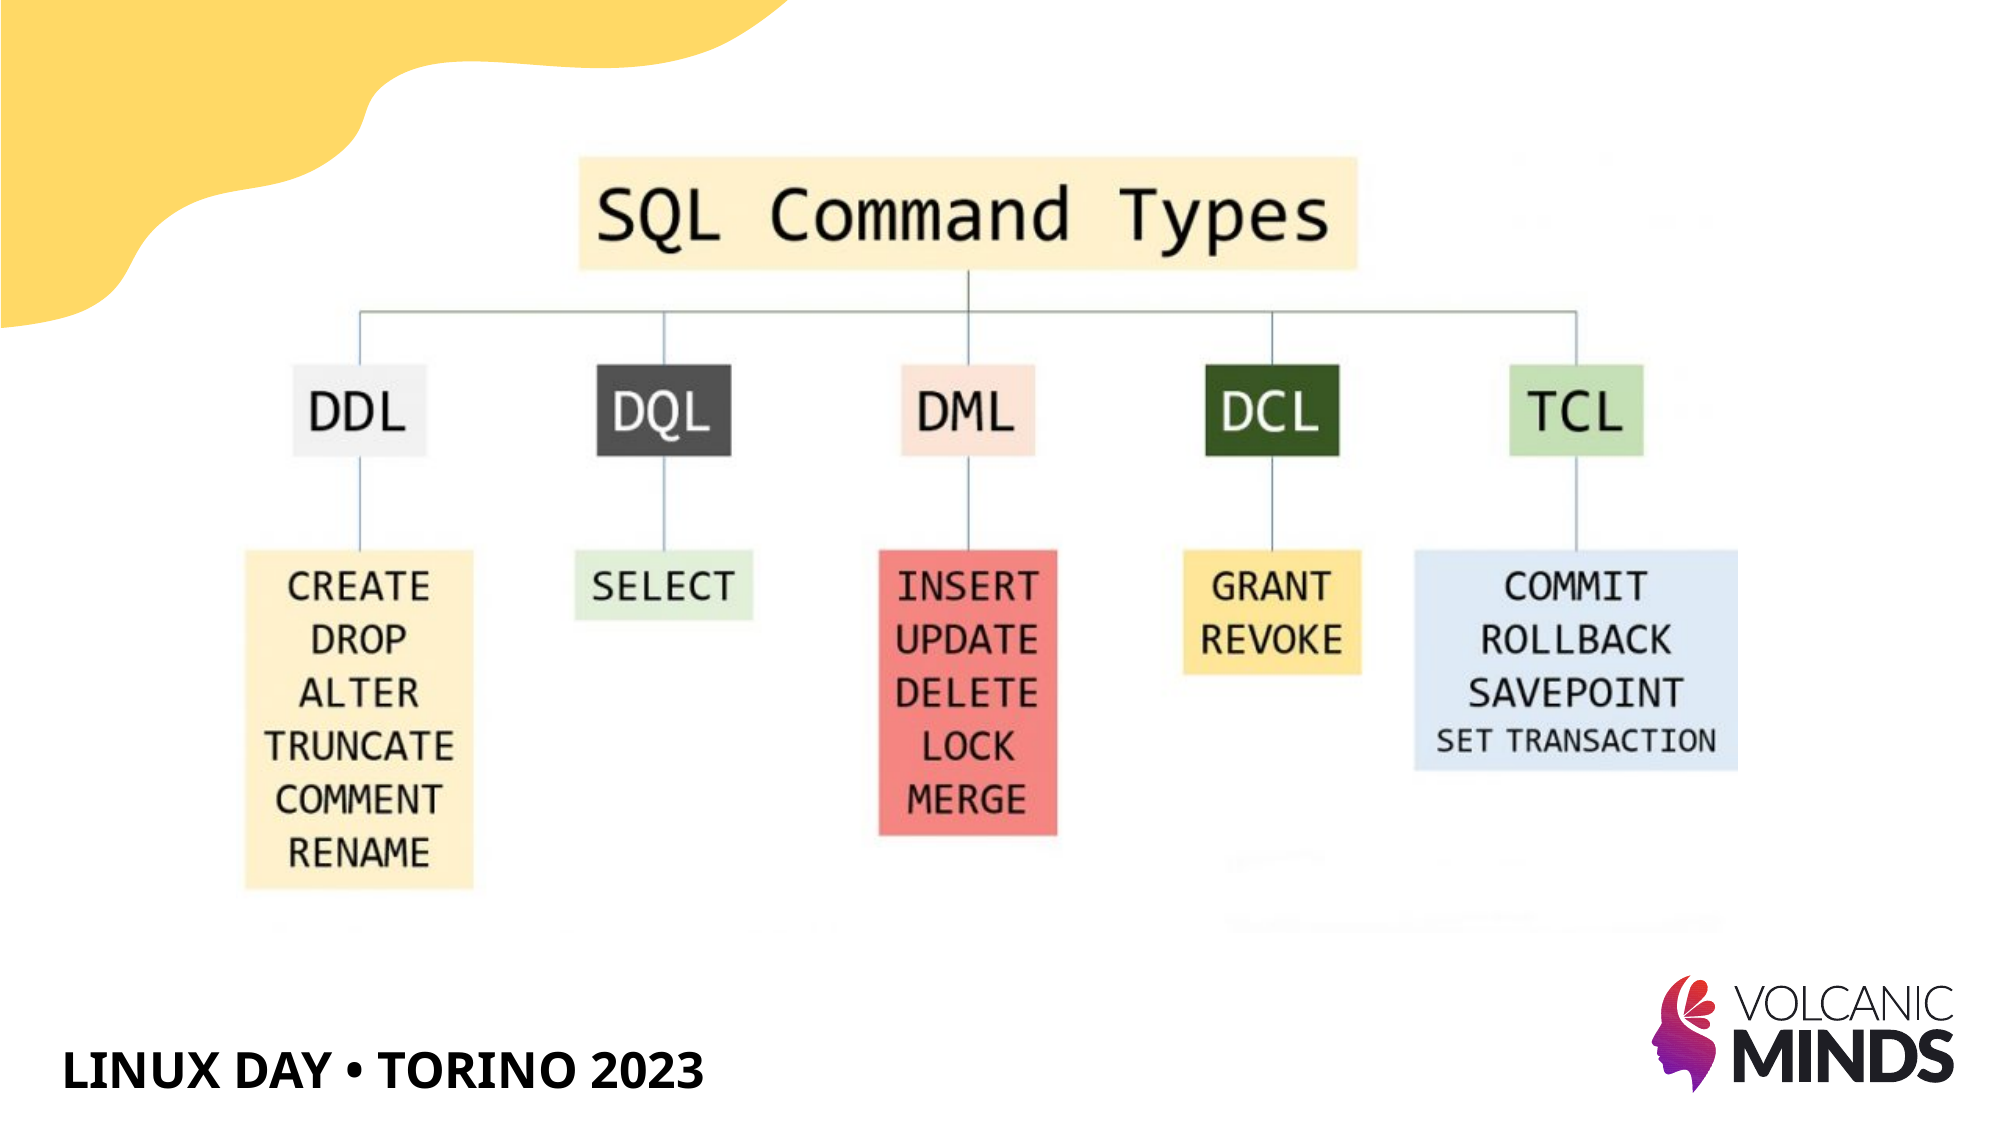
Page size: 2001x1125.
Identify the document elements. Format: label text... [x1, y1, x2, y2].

picture [1651, 975, 1955, 1093]
picture [0, 0, 1738, 933]
text_box LINUX DAY • TORINO 2023 [46, 961, 1547, 1107]
